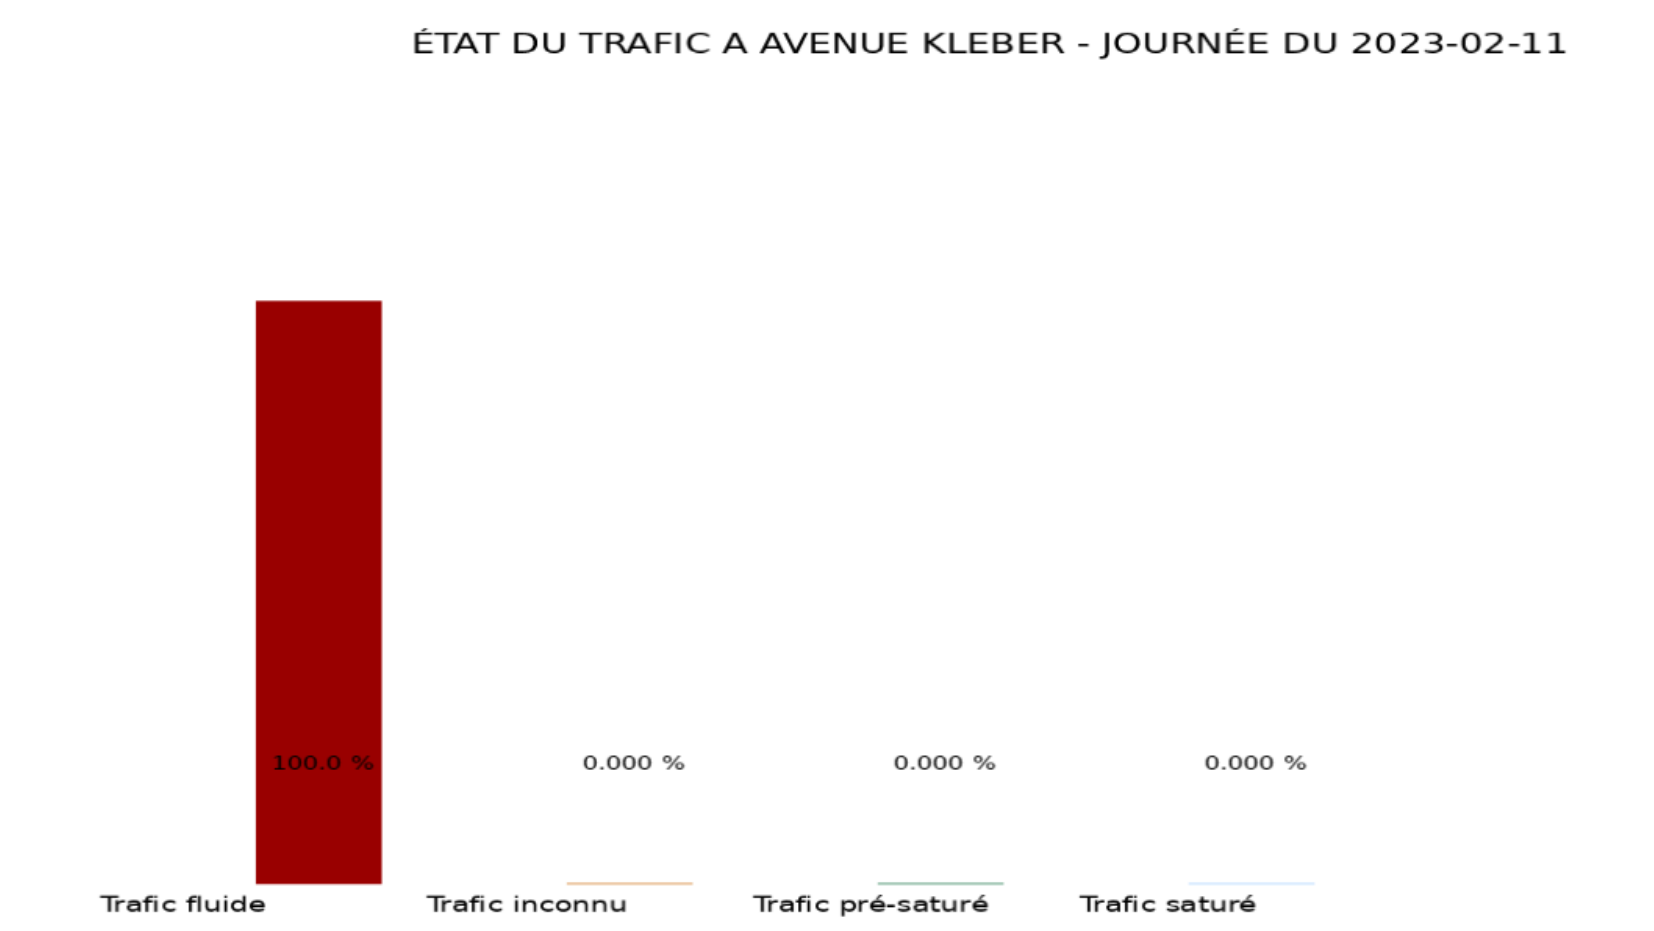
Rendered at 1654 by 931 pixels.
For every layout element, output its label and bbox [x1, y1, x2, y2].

picture [89, 16, 1577, 931]
